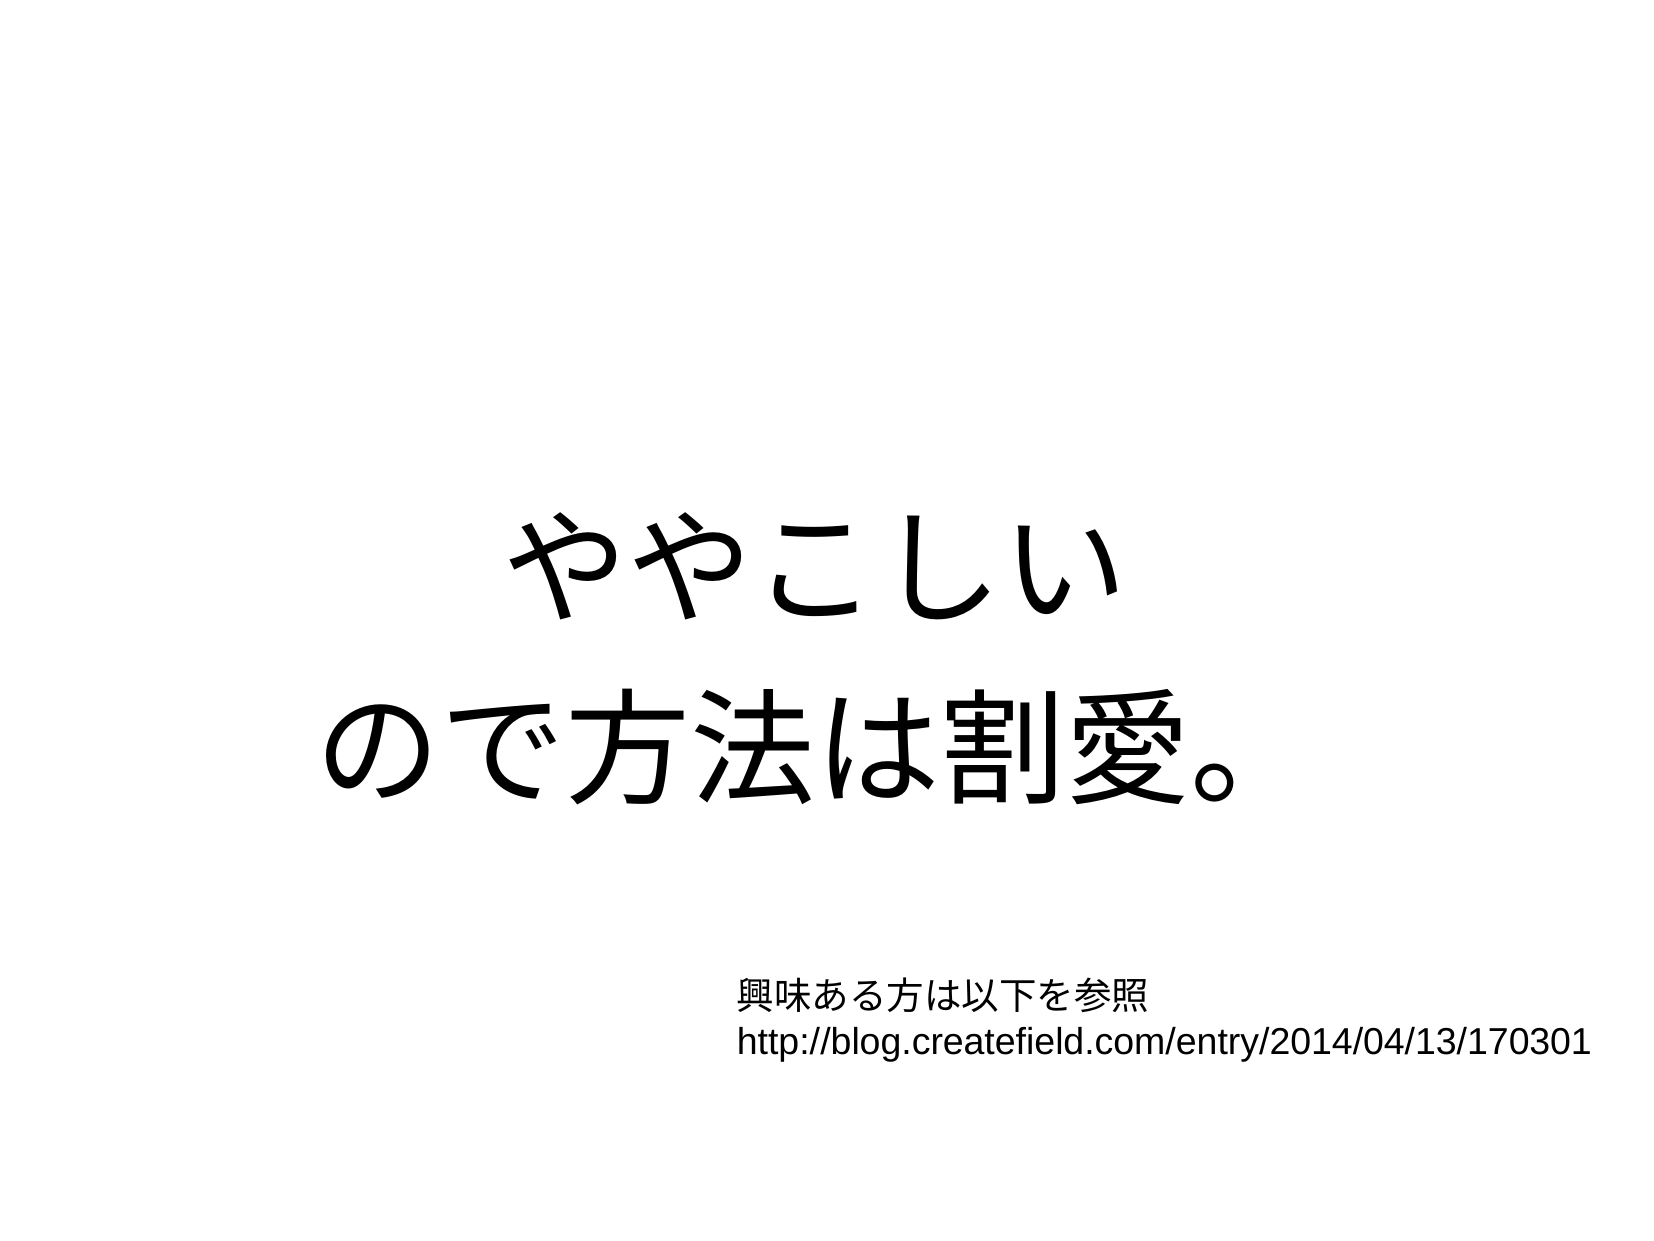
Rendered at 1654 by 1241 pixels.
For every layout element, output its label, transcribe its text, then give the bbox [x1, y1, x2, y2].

text_box 興味ある方は以下を参照 http://blog.createfield.com/entry/2014/04/13/170301 [722, 958, 1609, 1054]
subtitle ややこしい ので方法は割愛。 [59, 290, 1571, 1010]
